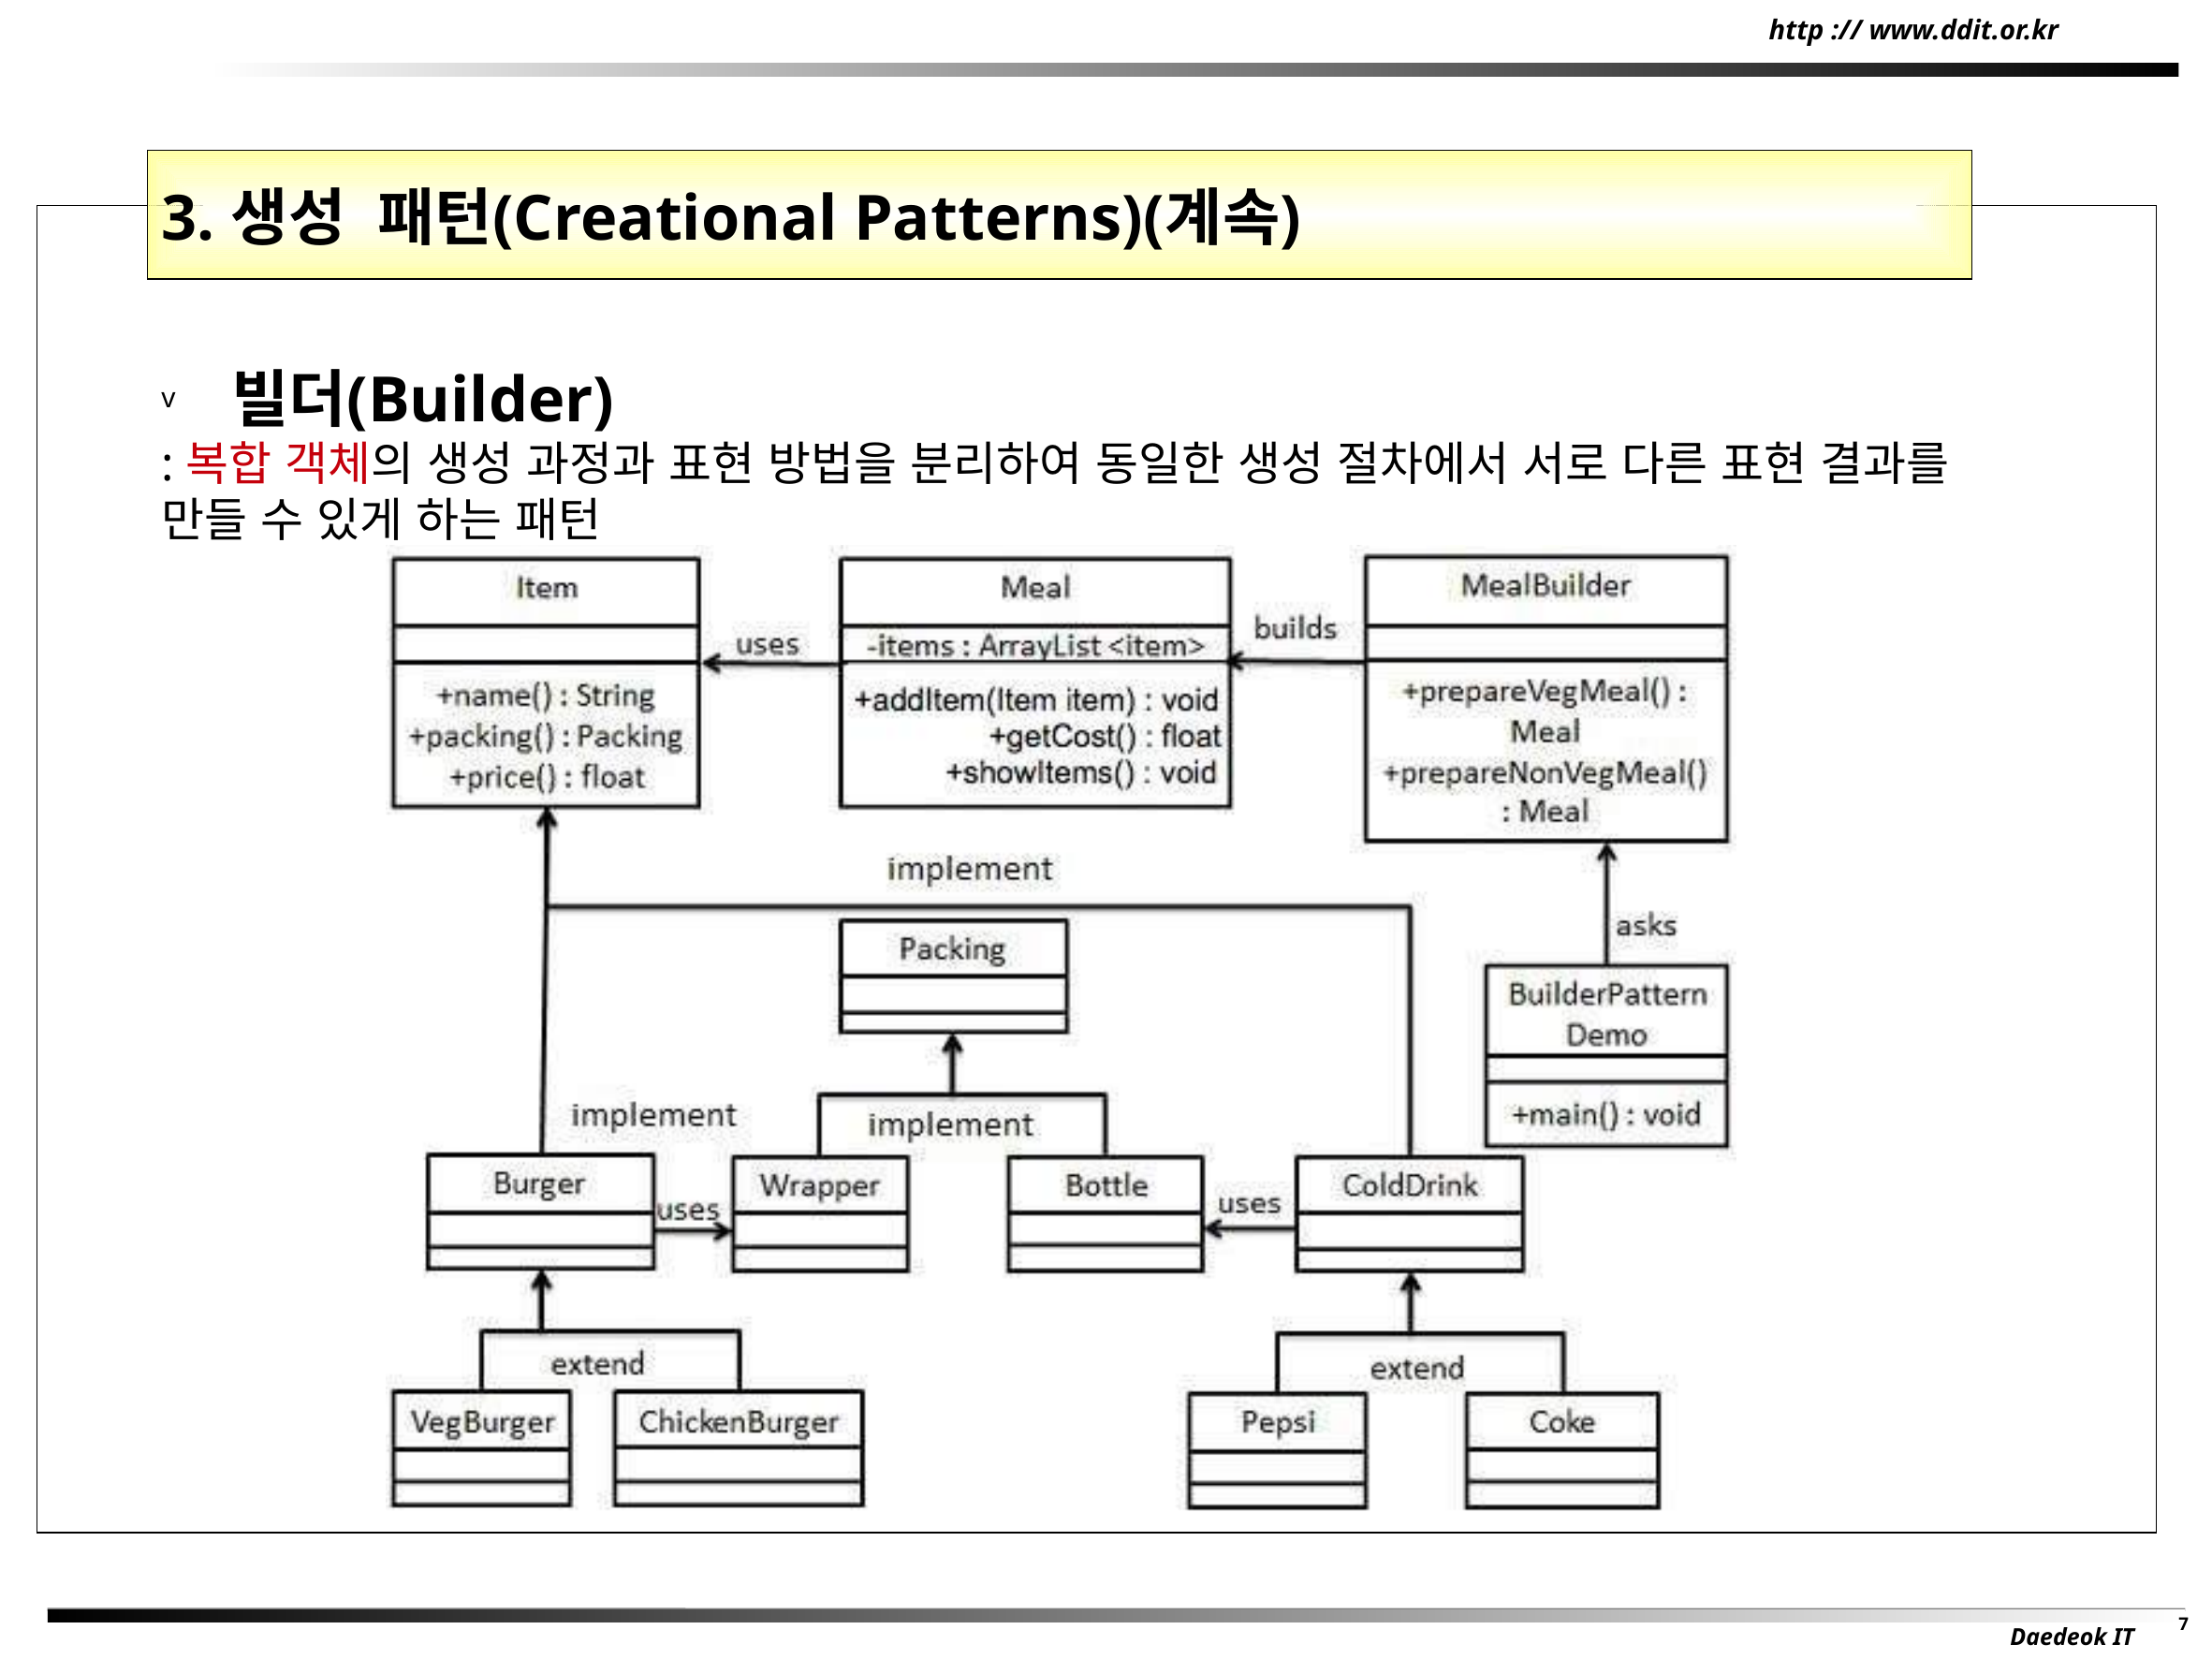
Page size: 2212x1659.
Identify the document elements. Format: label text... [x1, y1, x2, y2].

text_box 3. 생성 패턴(Creational Patterns)(계속) [147, 150, 1972, 280]
picture [386, 545, 1736, 1530]
text_box 빌더(Builder) : 복합 객체의 생성 과정과 표현 방법을 분리하여 동일한 생성 절차에서 서로 다른 표현 결과를 만들 수 있게 하는 패턴 [147, 352, 2046, 554]
